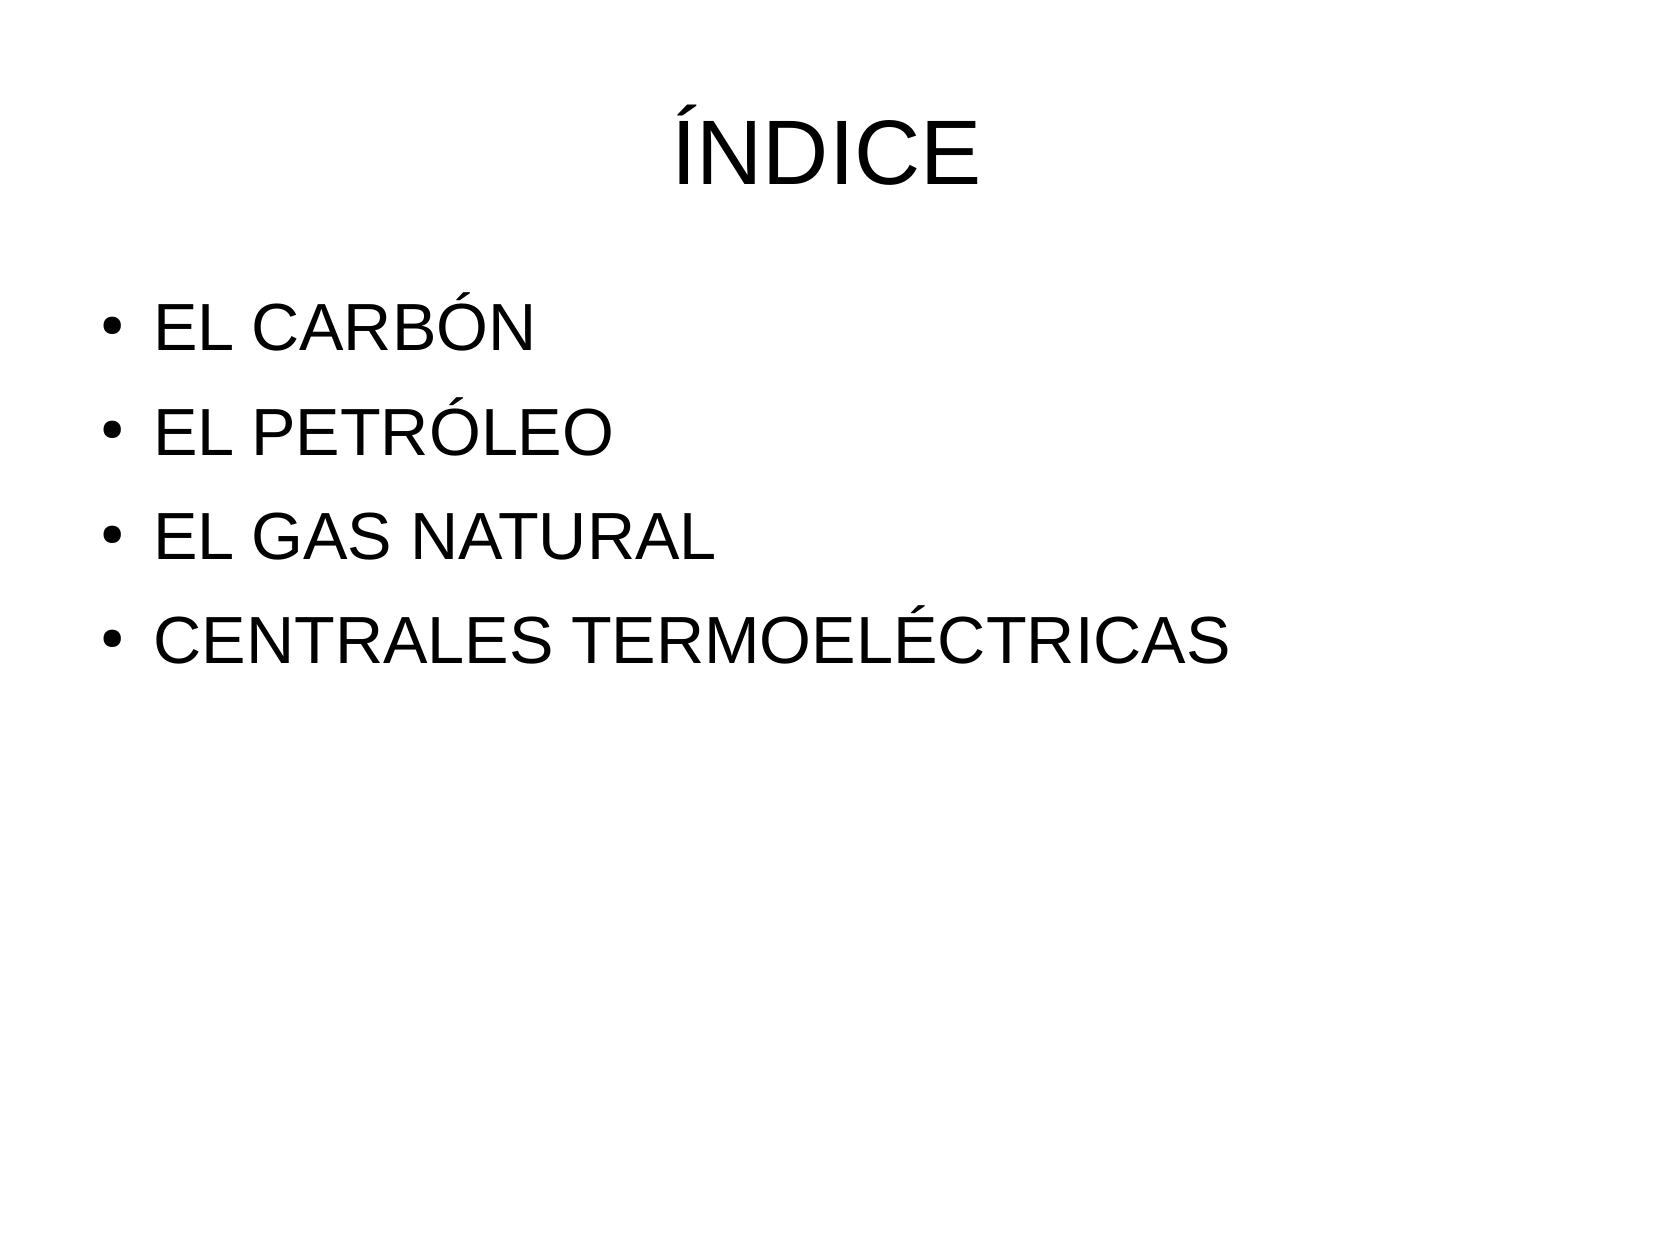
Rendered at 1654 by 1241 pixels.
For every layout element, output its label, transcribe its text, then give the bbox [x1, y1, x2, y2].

list EL CARBÓN EL PETRÓLEO EL GAS NATURAL CENTRALES TERMOELÉCTRICAS [82, 290, 1571, 1109]
title ÍNDICE [82, 49, 1571, 257]
